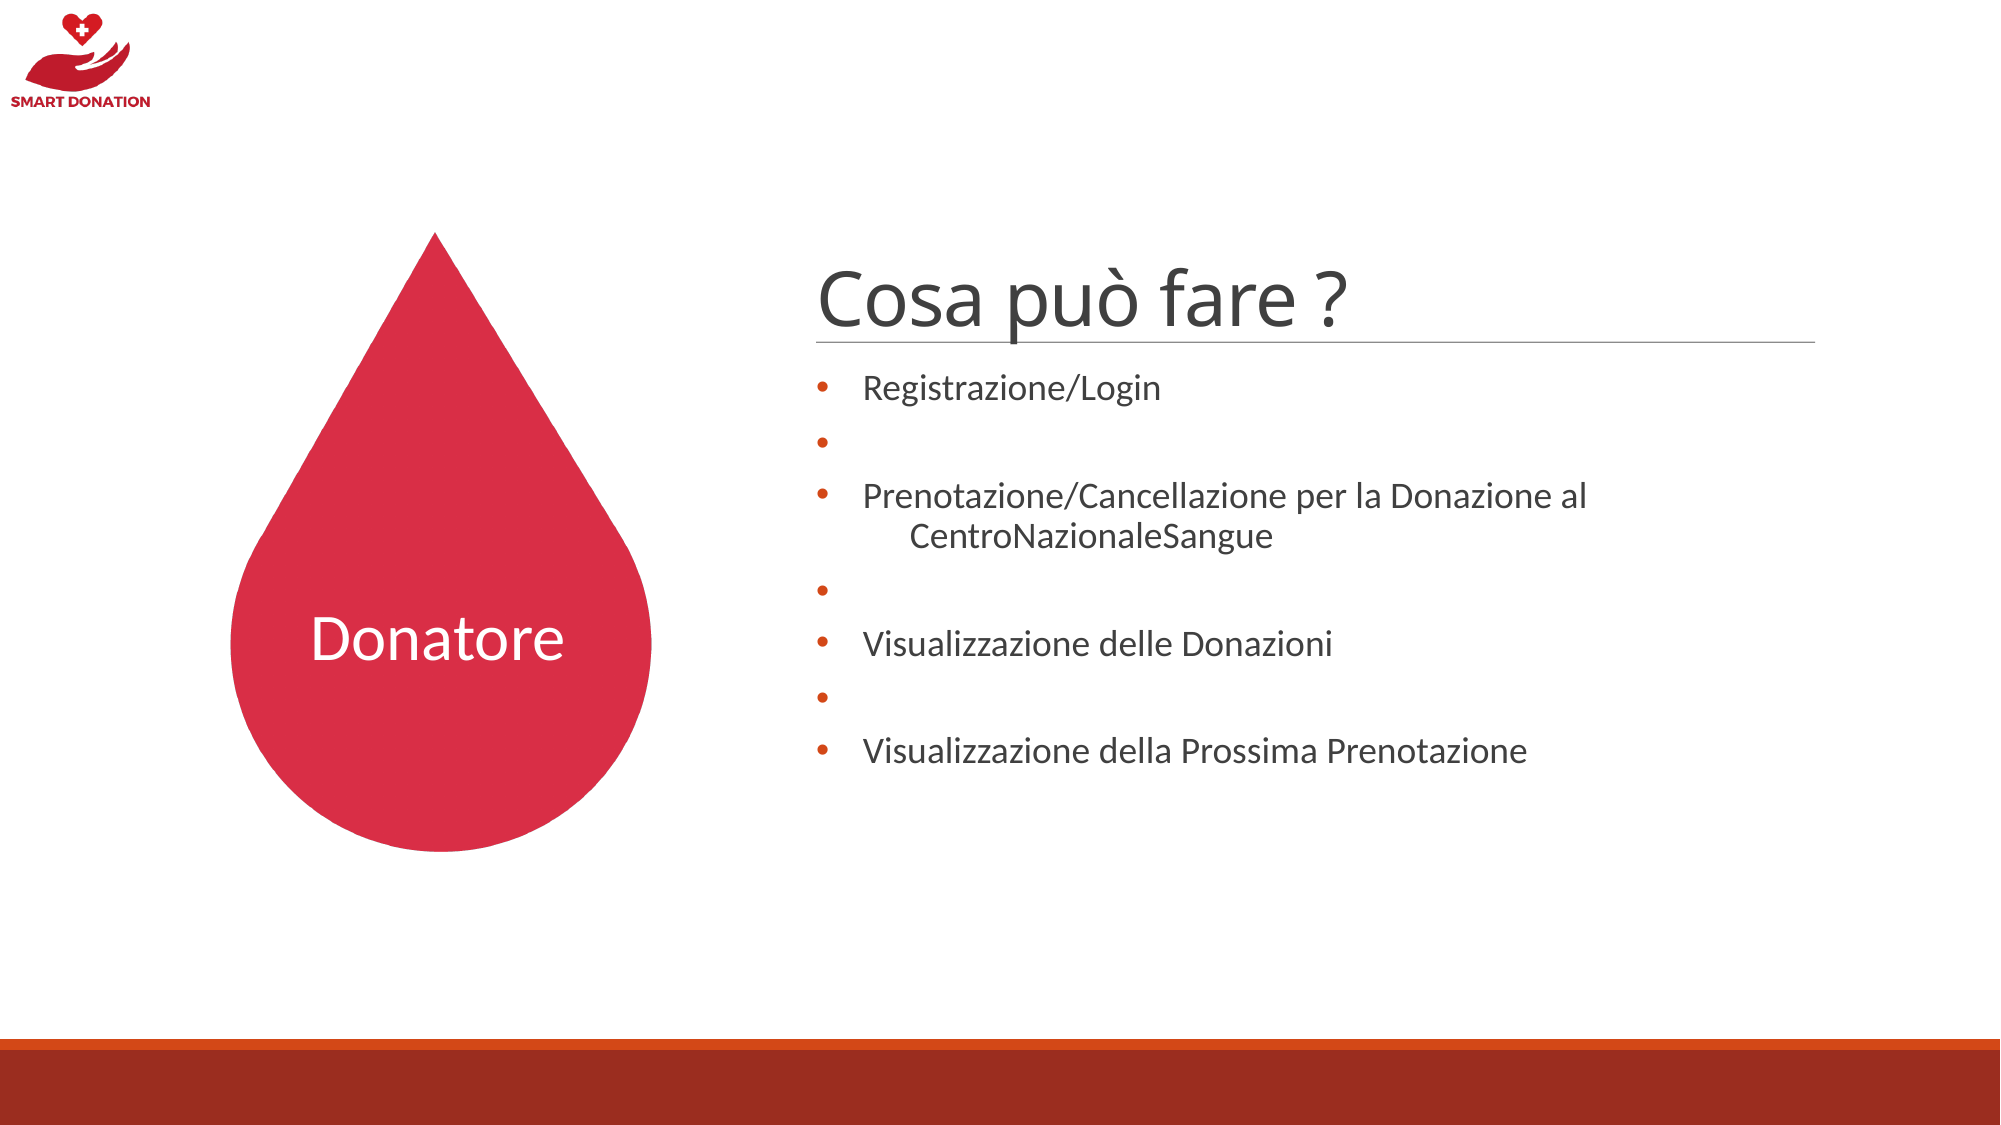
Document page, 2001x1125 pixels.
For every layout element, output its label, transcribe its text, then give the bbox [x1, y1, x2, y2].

text_box Registrazione/Login Prenotazione/Cancellazione per la Donazione al CentroNazionaleSangue Visualizzazione delle Donazioni Visualizzazione della Prossima Prenotazione [816, 360, 1895, 963]
picture [2, 2, 157, 121]
text_box [0, 0, 2000, 1125]
text_box Donatore [271, 586, 605, 683]
picture [103, 212, 761, 870]
title Cosa può fare ? [801, 214, 1475, 350]
